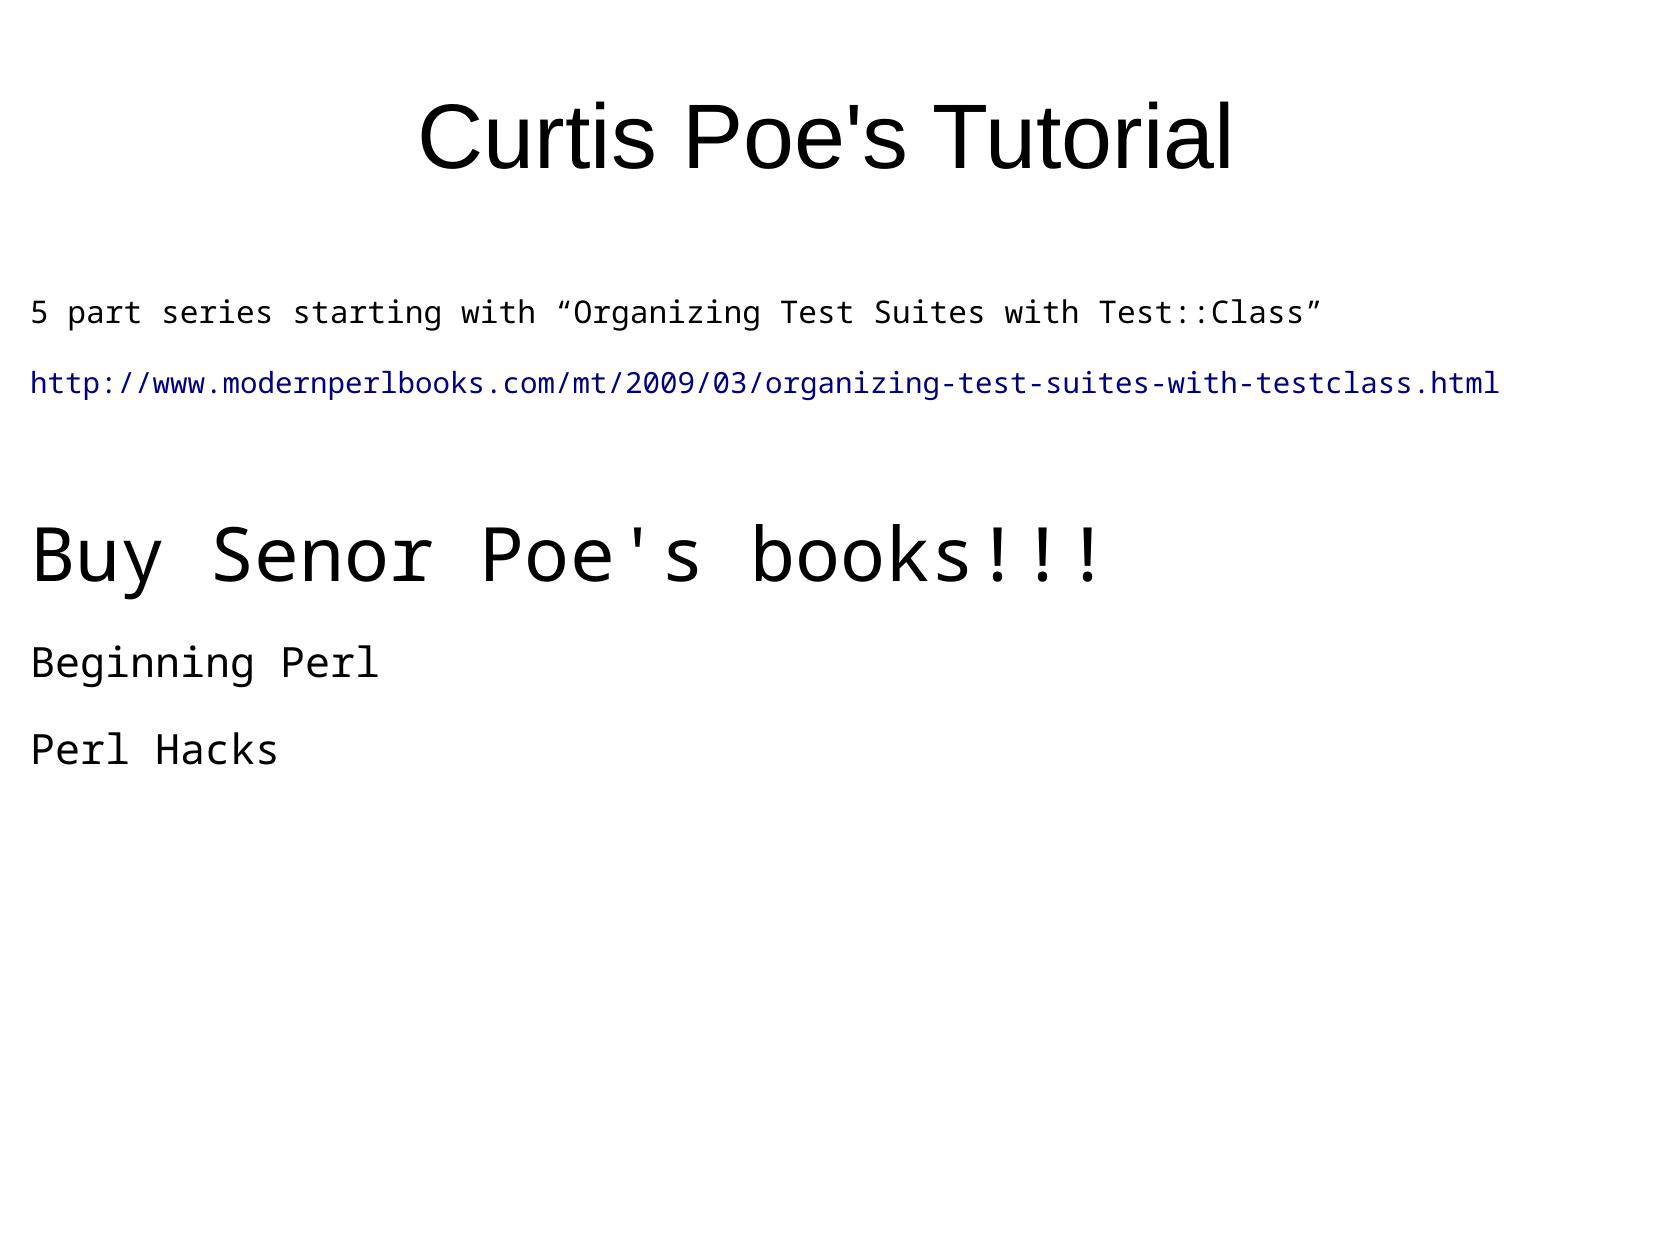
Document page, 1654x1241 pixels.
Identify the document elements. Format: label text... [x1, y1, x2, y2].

title Curtis Poe's Tutorial [82, 49, 1571, 226]
list 5 part series starting with “Organizing Test Suites with Test::Class” http://www.modernperlbooks.com/mt/2009/03/organizing-test-suites-with-testclass.html Buy Senor Poe's books!!! Beginning Perl Perl Hacks [30, 290, 1654, 1186]
